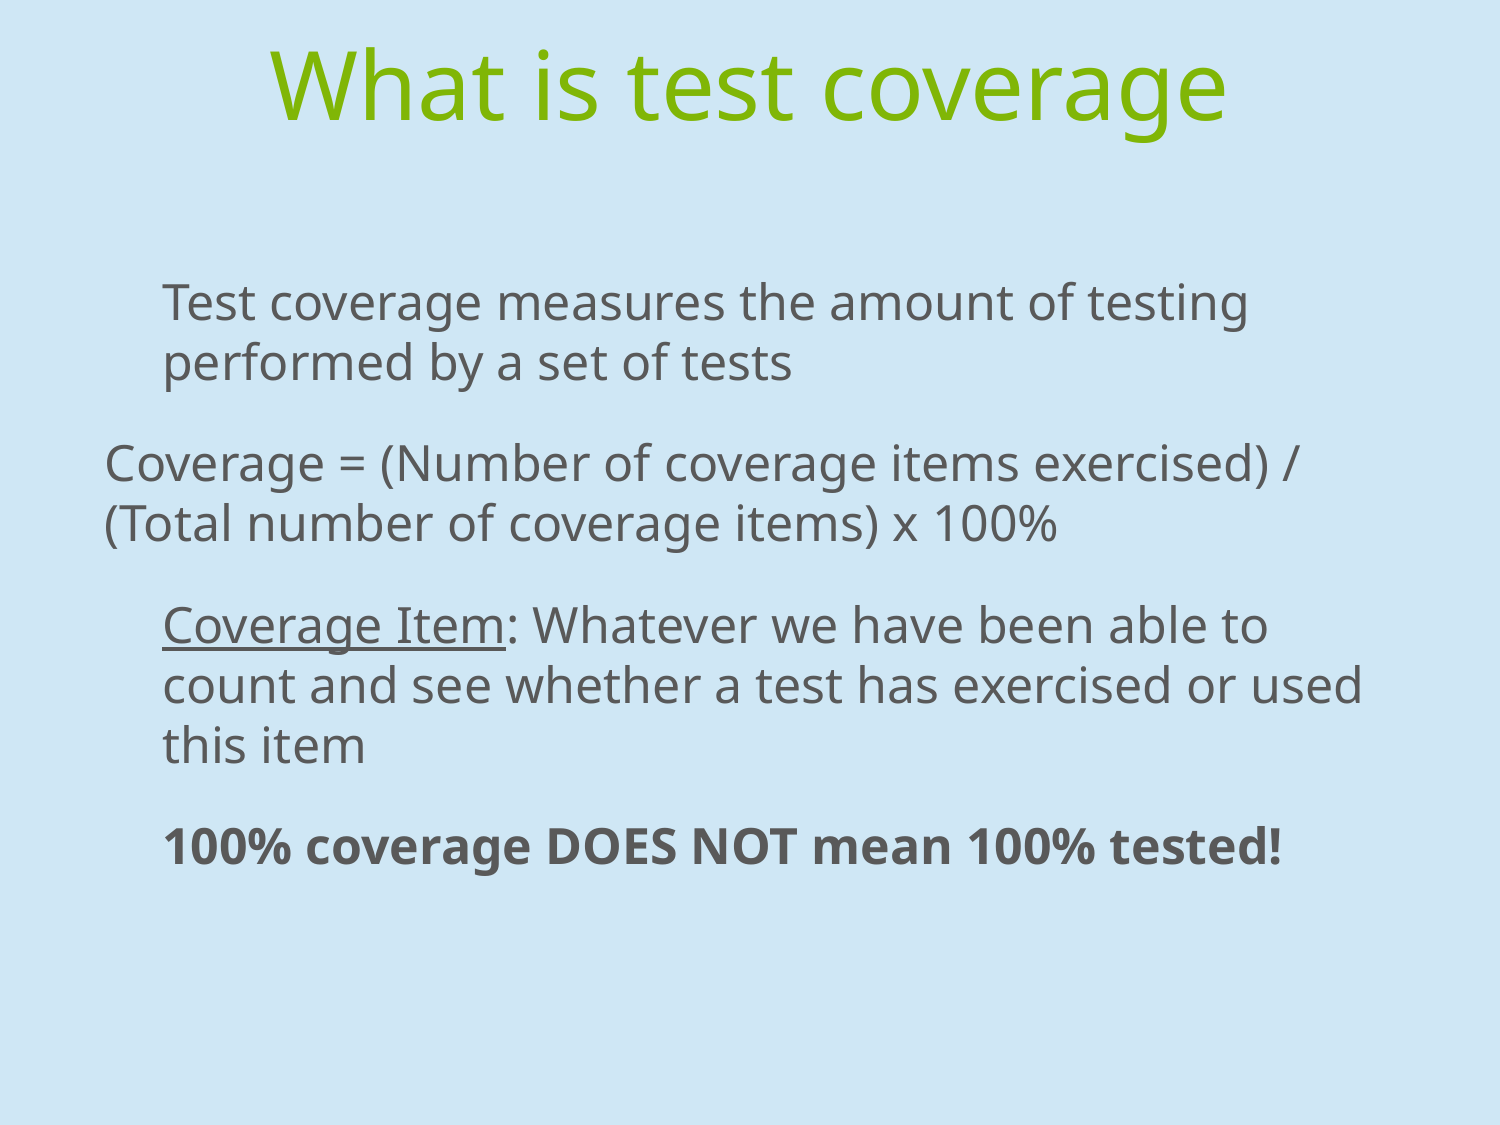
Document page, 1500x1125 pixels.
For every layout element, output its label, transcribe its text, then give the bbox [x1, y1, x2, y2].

list Test coverage measures the amount of testing performed by a set of tests Coverage = (Number of coverage items exercised) / (Total number of coverage items) x 100% Coverage Item: Whatever we have been able to count and see whether a test has exercised or used this item 100% coverage DOES NOT mean 100% tested! [90, 262, 1410, 975]
title What is test coverage [90, 17, 1410, 237]
